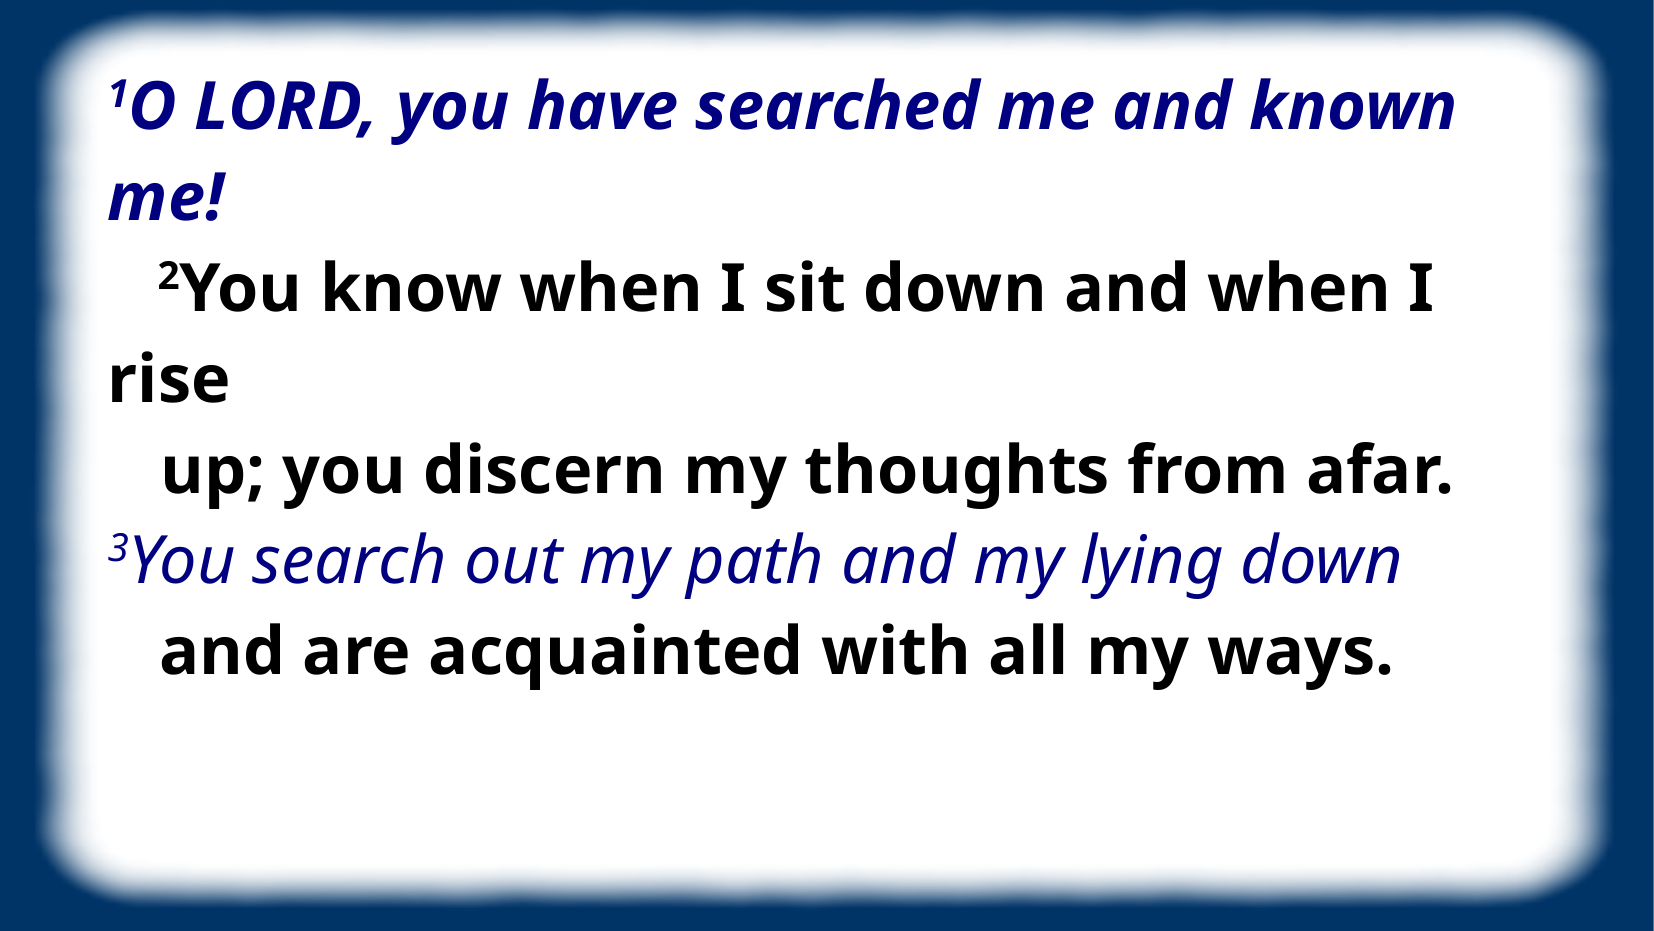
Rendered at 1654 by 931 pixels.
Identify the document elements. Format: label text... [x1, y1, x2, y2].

text_box 1O LORD, you have searched me and known me! 2You know when I sit down and when I rise up; you discern my thoughts from afar. 3You search out my path and my lying down and are acquainted with all my ways. [92, 51, 1563, 511]
picture [0, 0, 1654, 931]
